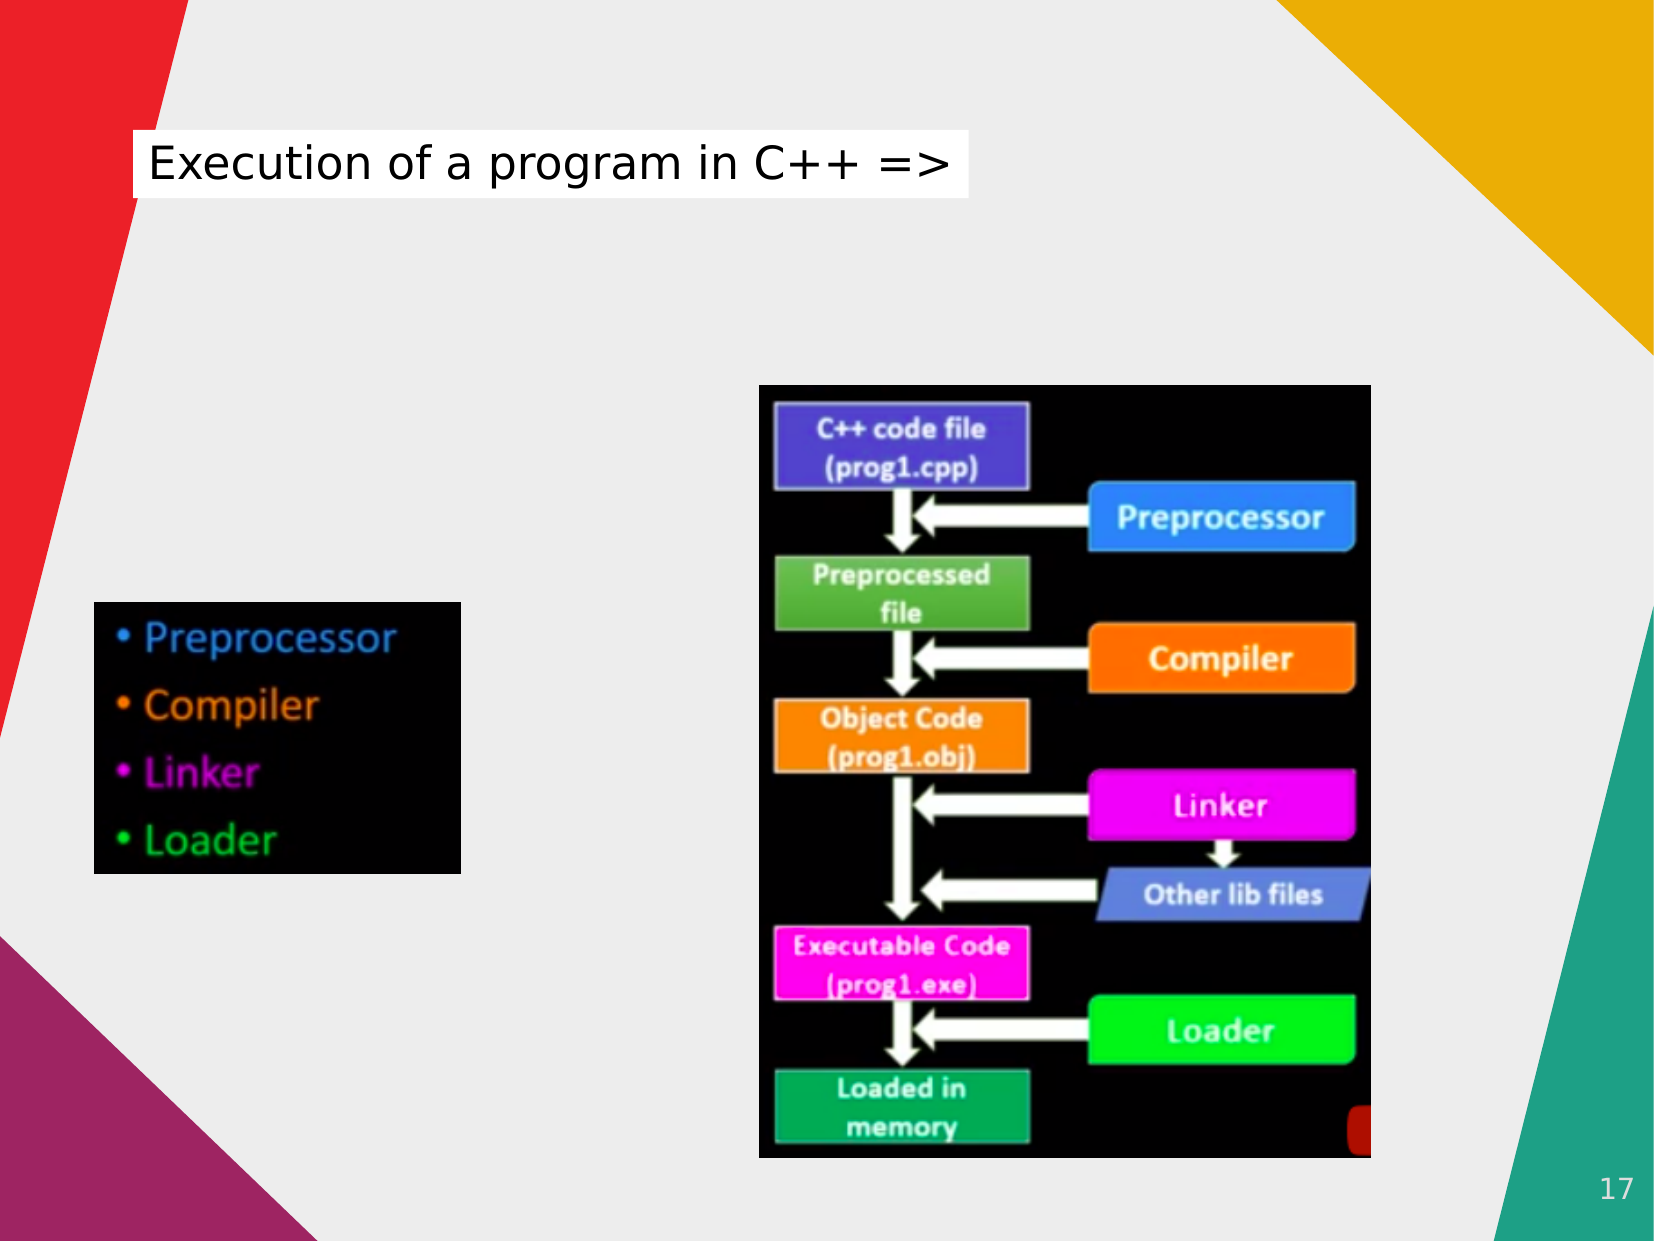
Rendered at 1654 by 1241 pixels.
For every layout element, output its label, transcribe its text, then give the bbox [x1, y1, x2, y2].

picture [94, 602, 461, 874]
picture [759, 385, 1371, 1158]
text_box Execution of a program in C++ => [133, 129, 969, 199]
